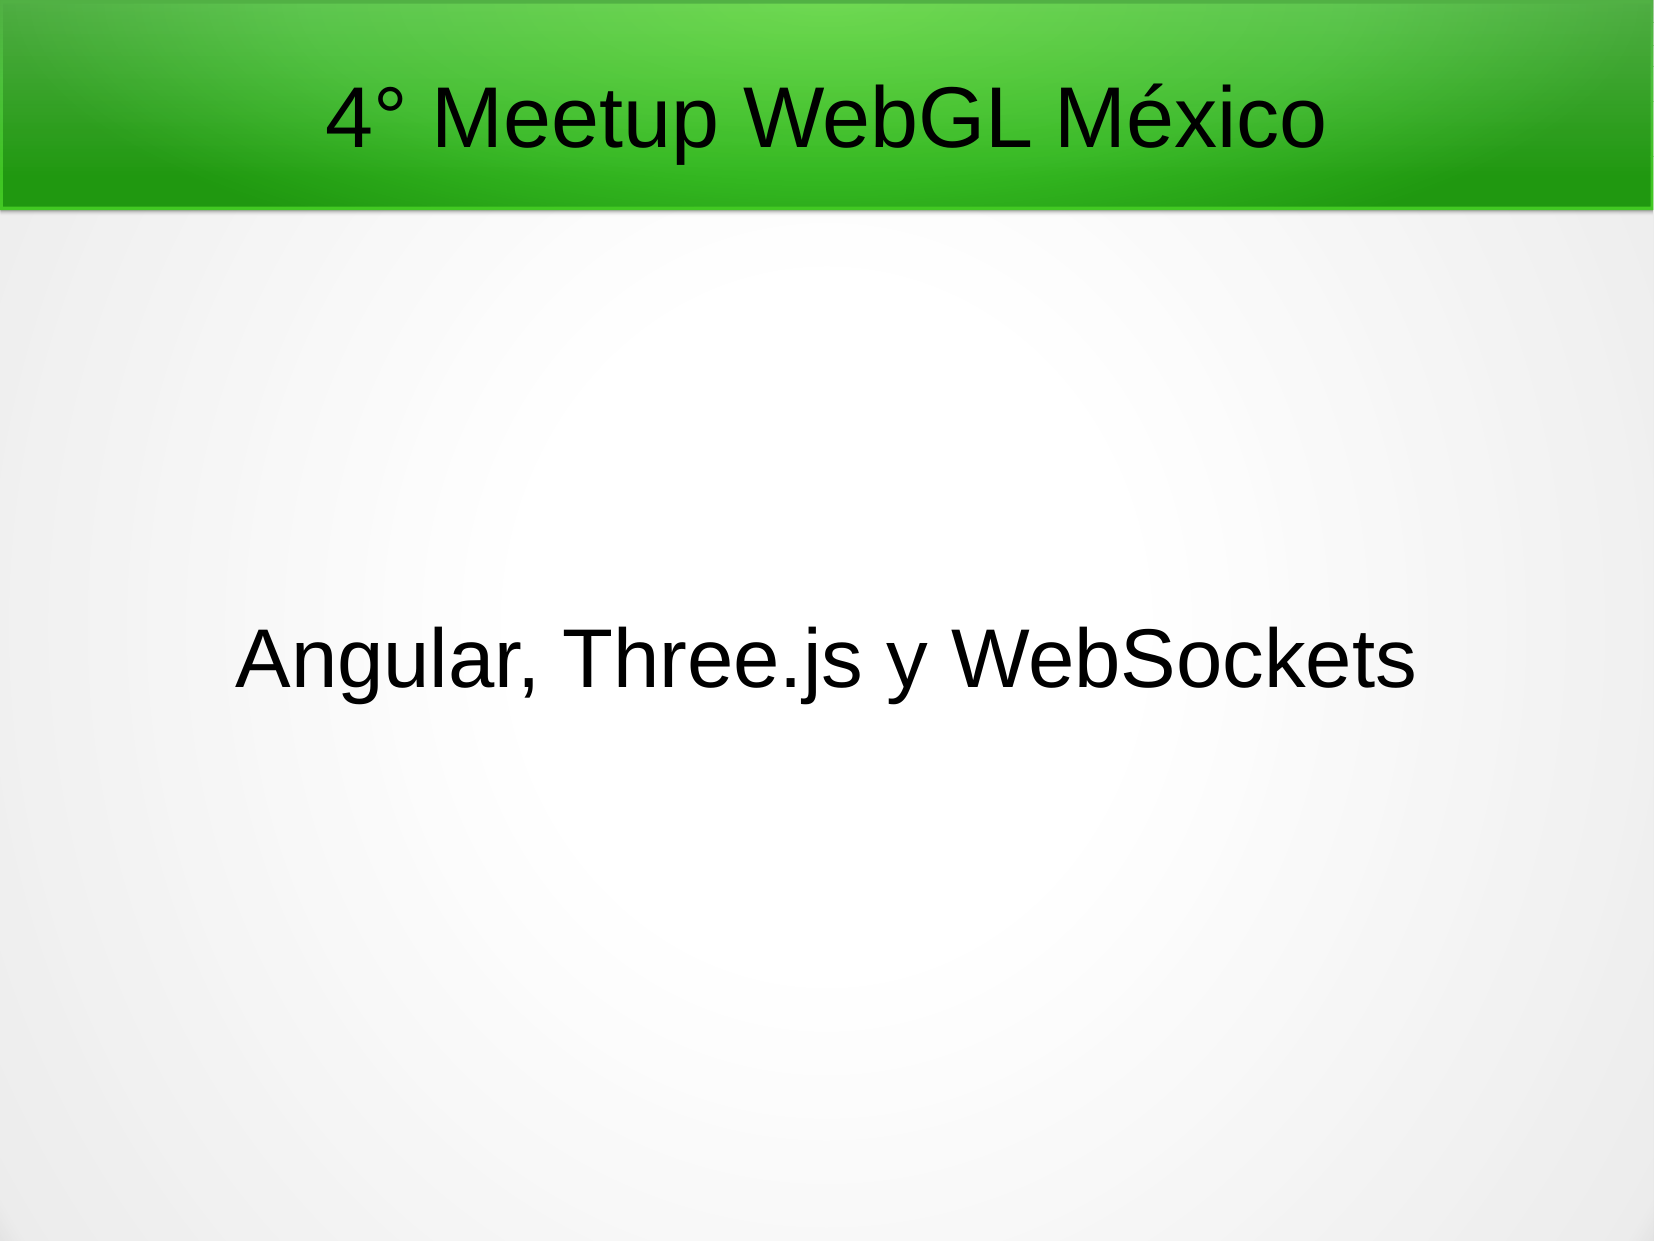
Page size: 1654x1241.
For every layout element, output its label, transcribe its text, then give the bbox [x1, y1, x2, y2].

subtitle Angular, Three.js y WebSockets [82, 299, 1571, 1019]
title 4° Meetup WebGL México [82, 47, 1571, 189]
